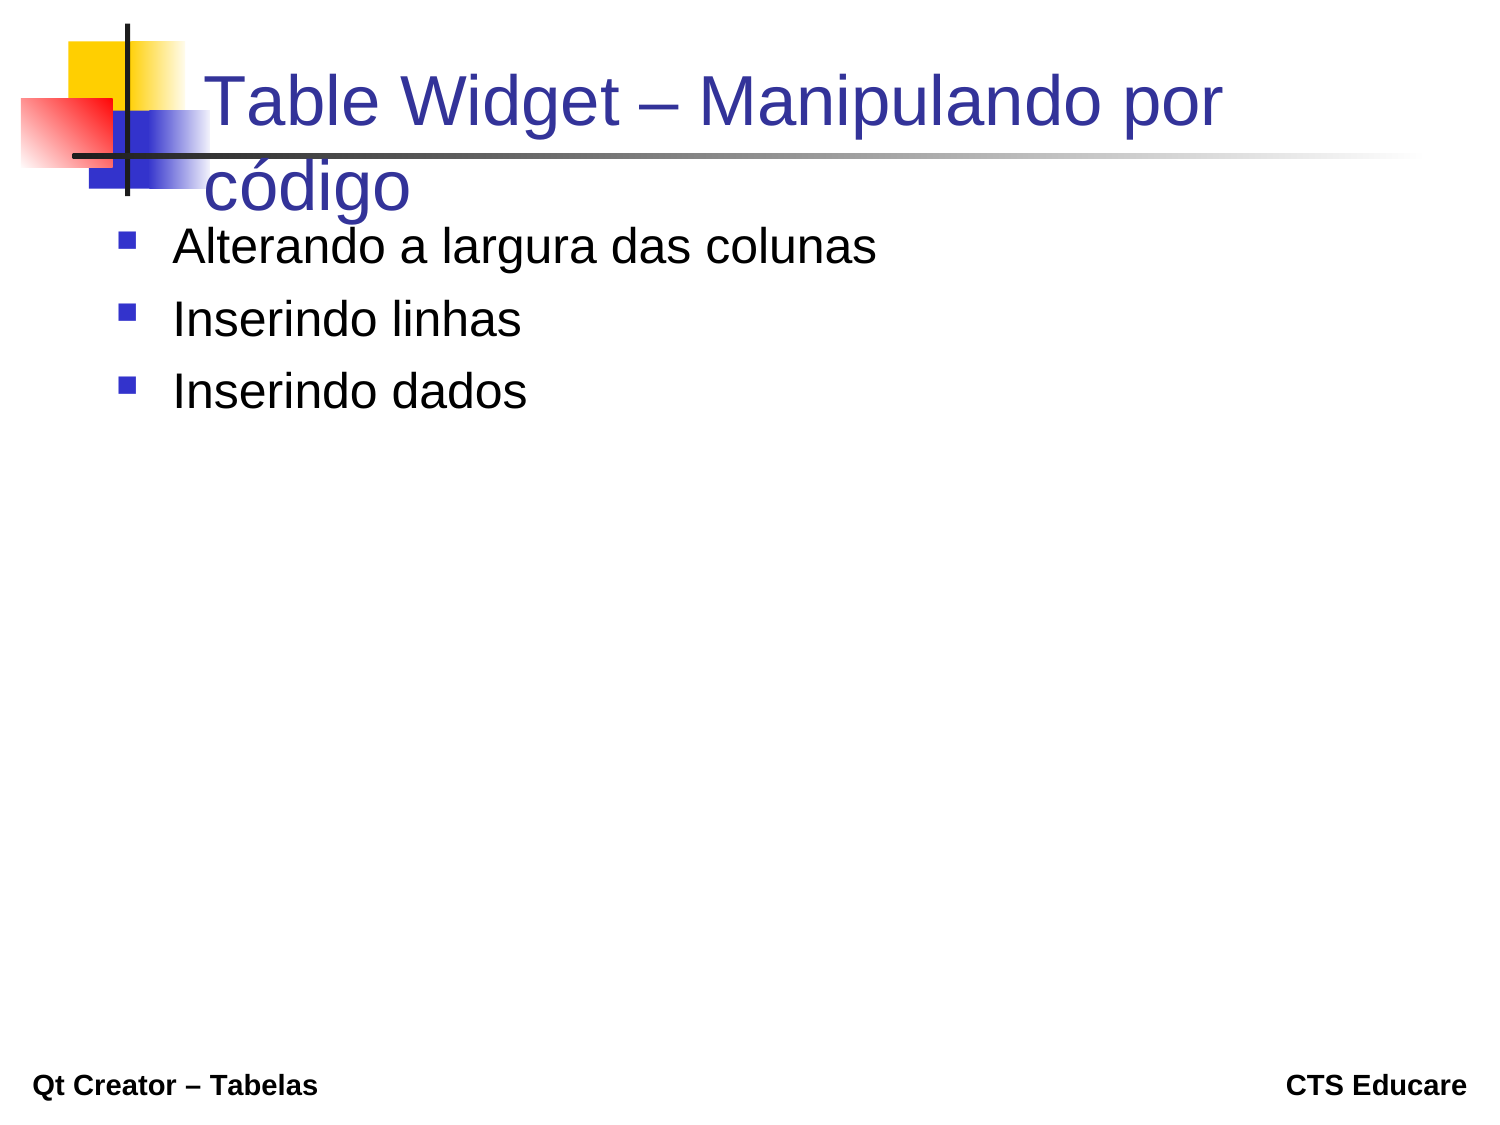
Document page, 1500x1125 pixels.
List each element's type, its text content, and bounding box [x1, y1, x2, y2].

list Alterando a largura das colunas Inserindo linhas Inserindo dados [100, 206, 1447, 1024]
title Table Widget – Manipulando por código [188, 46, 1468, 149]
